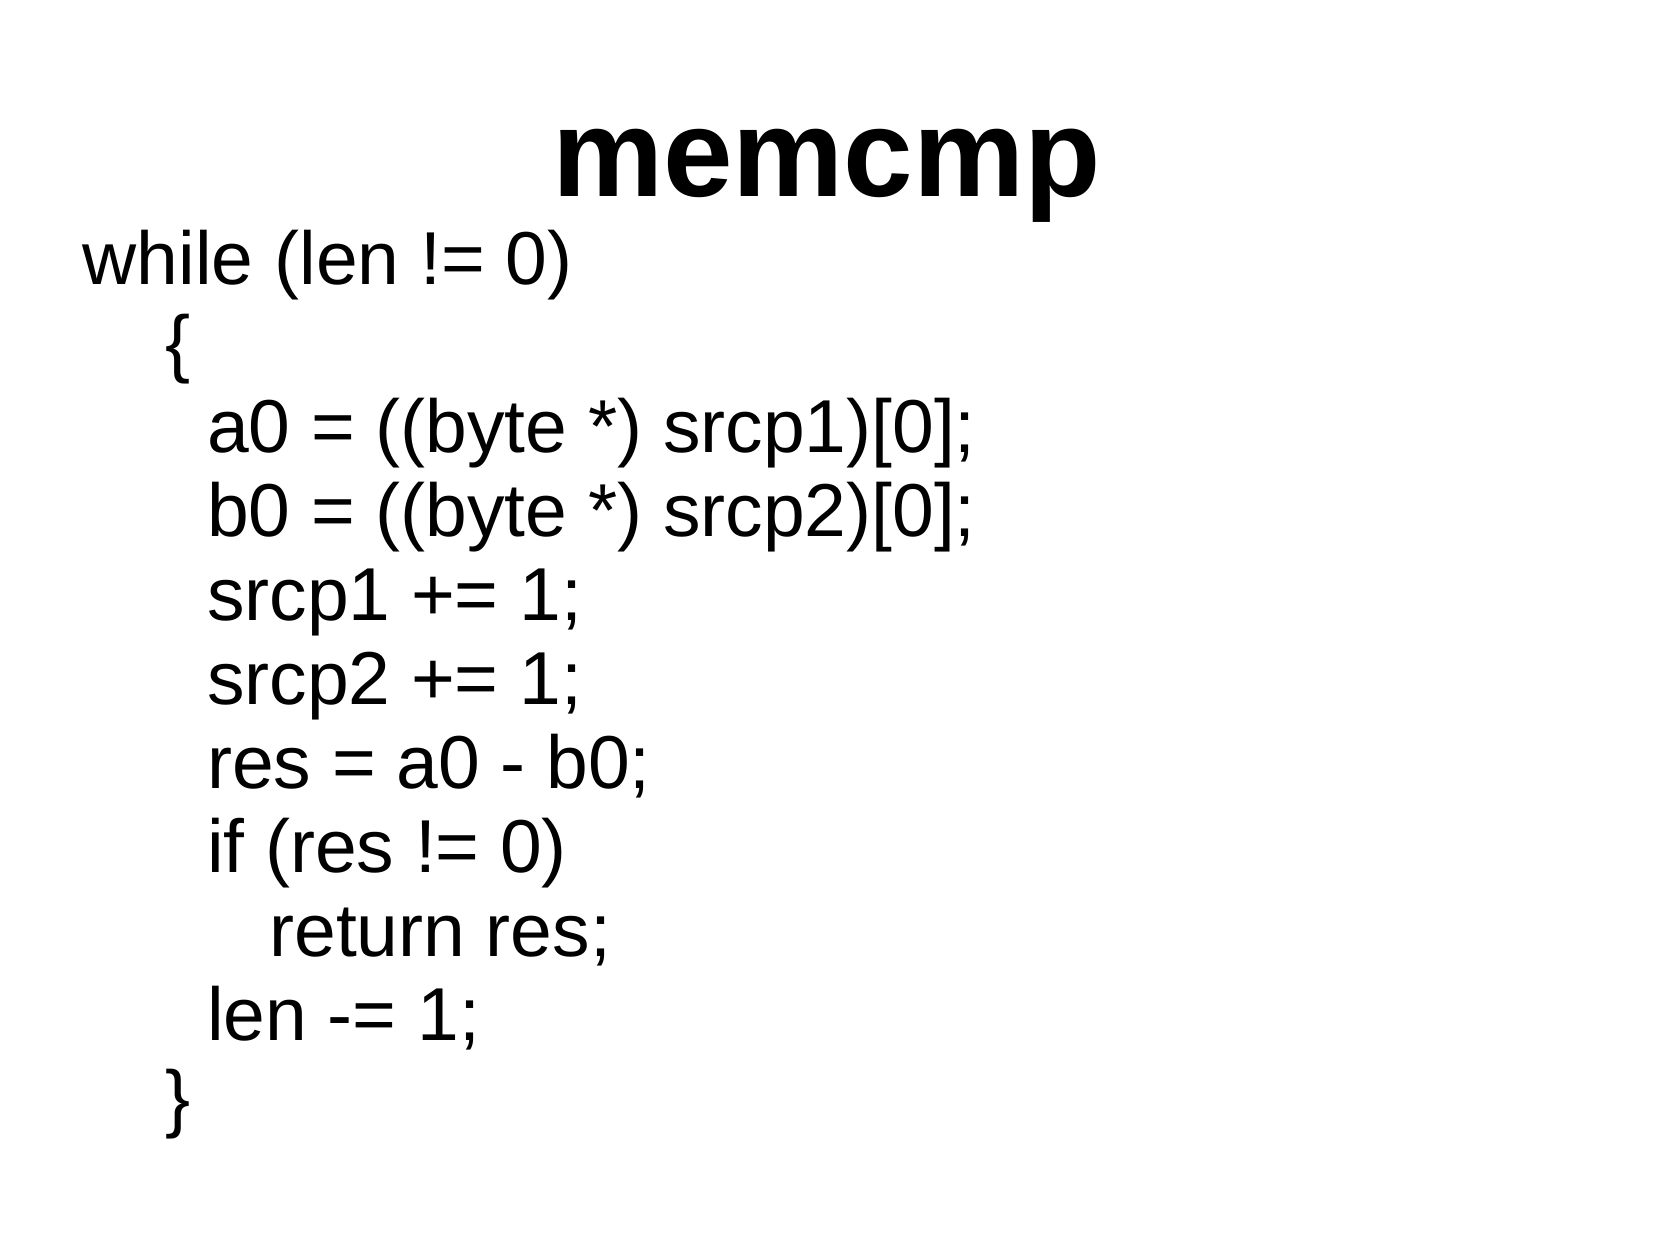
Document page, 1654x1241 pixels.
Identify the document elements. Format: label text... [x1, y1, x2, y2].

title memcmp [82, 49, 1571, 216]
subtitle while (len != 0) { a0 = ((byte *) srcp1)[0]; b0 = ((byte *) srcp2)[0]; srcp1 += 1; srcp2 += 1; res = a0 - b0; if (res != 0) return res; len -= 1; } [82, 216, 1571, 1141]
